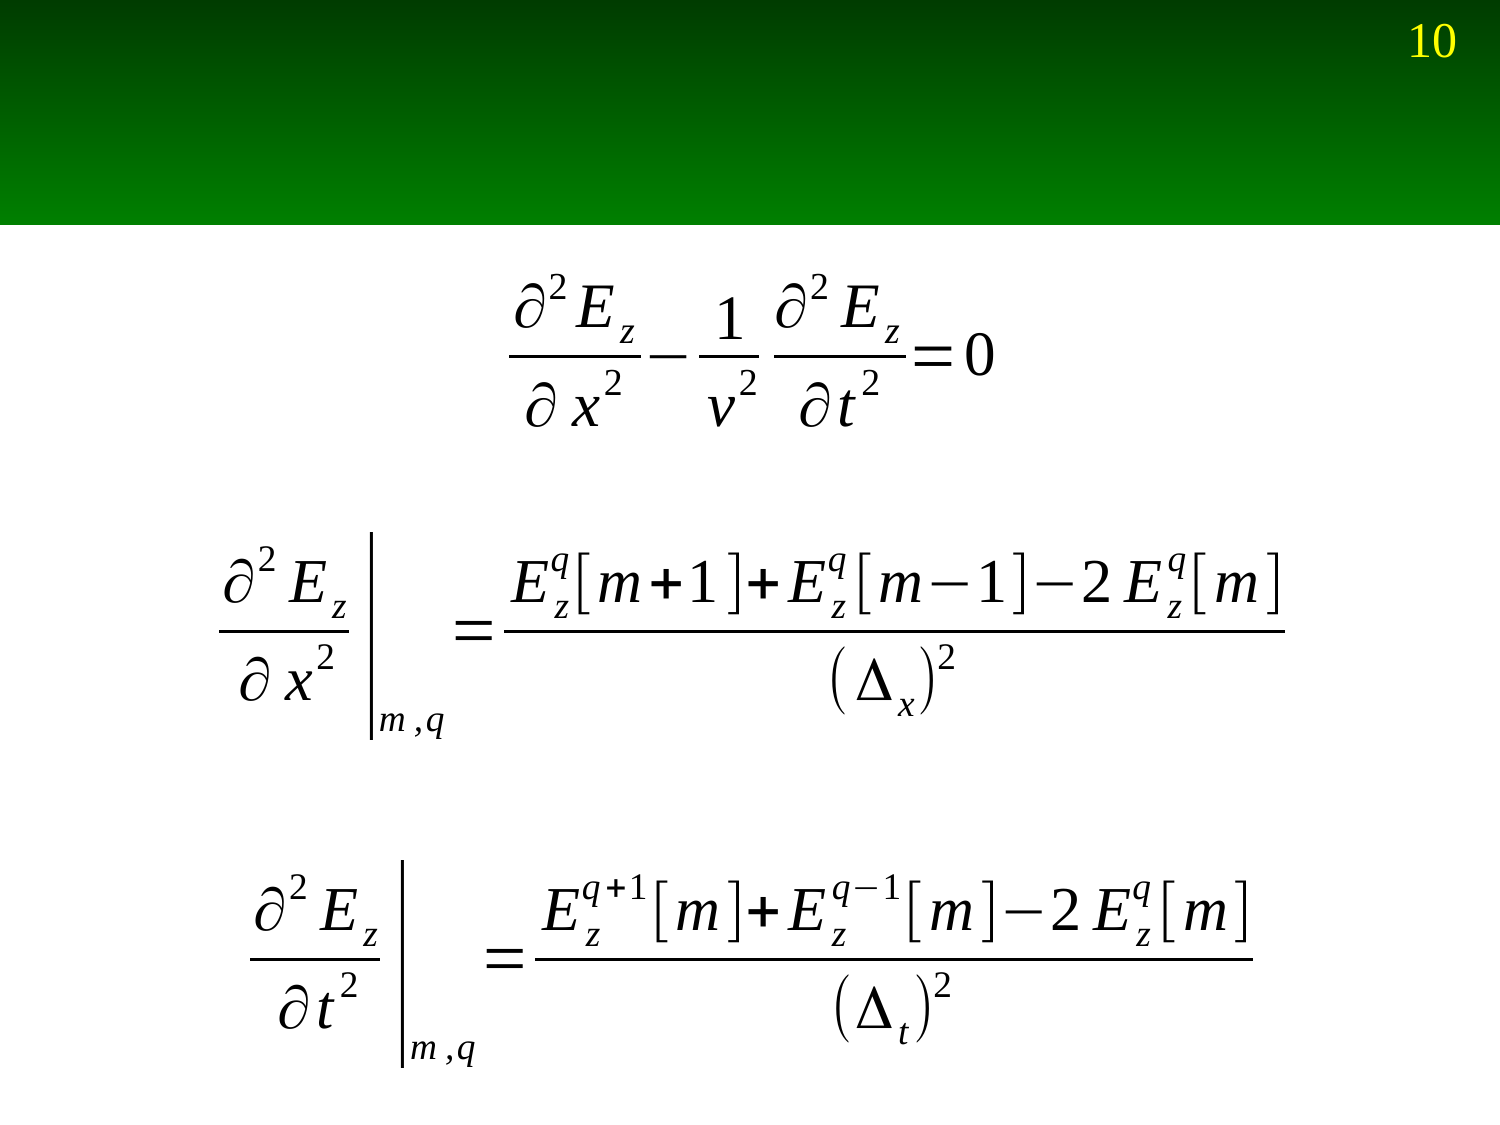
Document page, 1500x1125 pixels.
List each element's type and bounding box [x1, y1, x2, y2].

chart [230, 860, 1270, 1068]
chart [489, 263, 1011, 441]
chart [199, 532, 1302, 740]
